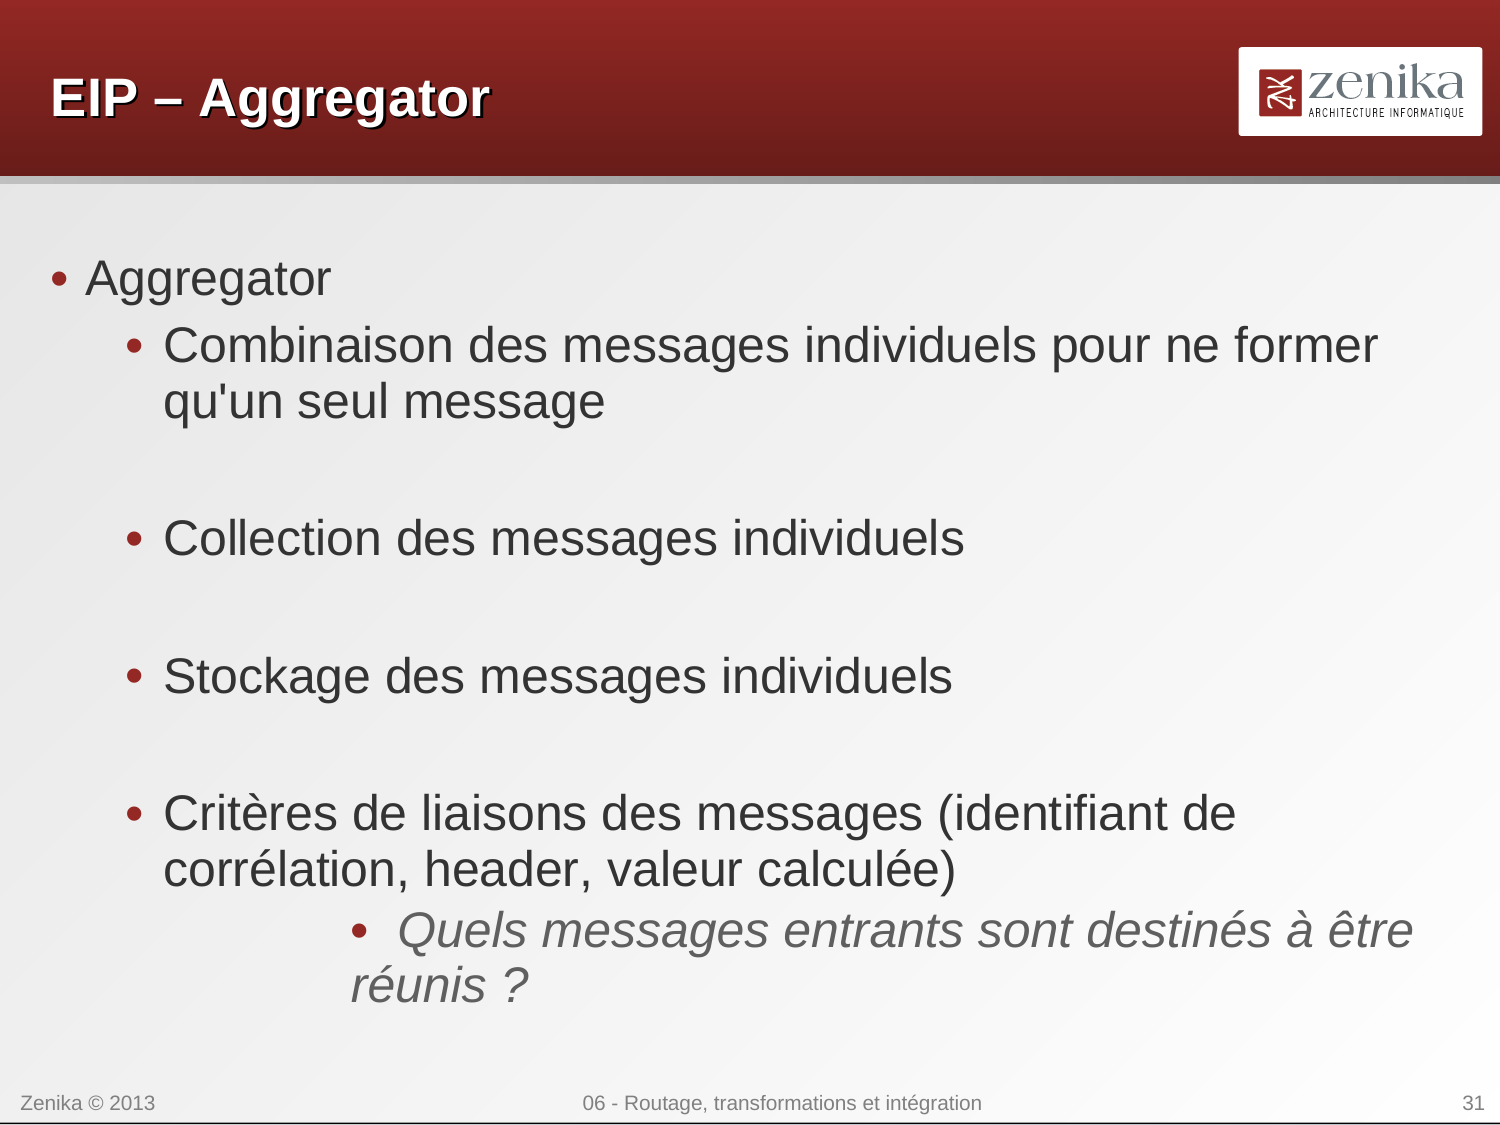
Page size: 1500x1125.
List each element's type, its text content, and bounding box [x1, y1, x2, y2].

picture [1257, 58, 1464, 125]
title EIP – Aggregator [50, 22, 1206, 172]
list Aggregator Combinaison des messages individuels pour ne former qu'un seul message Collection des messages individuels Stockage des messages individuels Critères de liaisons des messages (identifiant de corrélation, header, valeur calculée) Quels messages entrants sont destinés à être réunis ? [50, 250, 1477, 1084]
